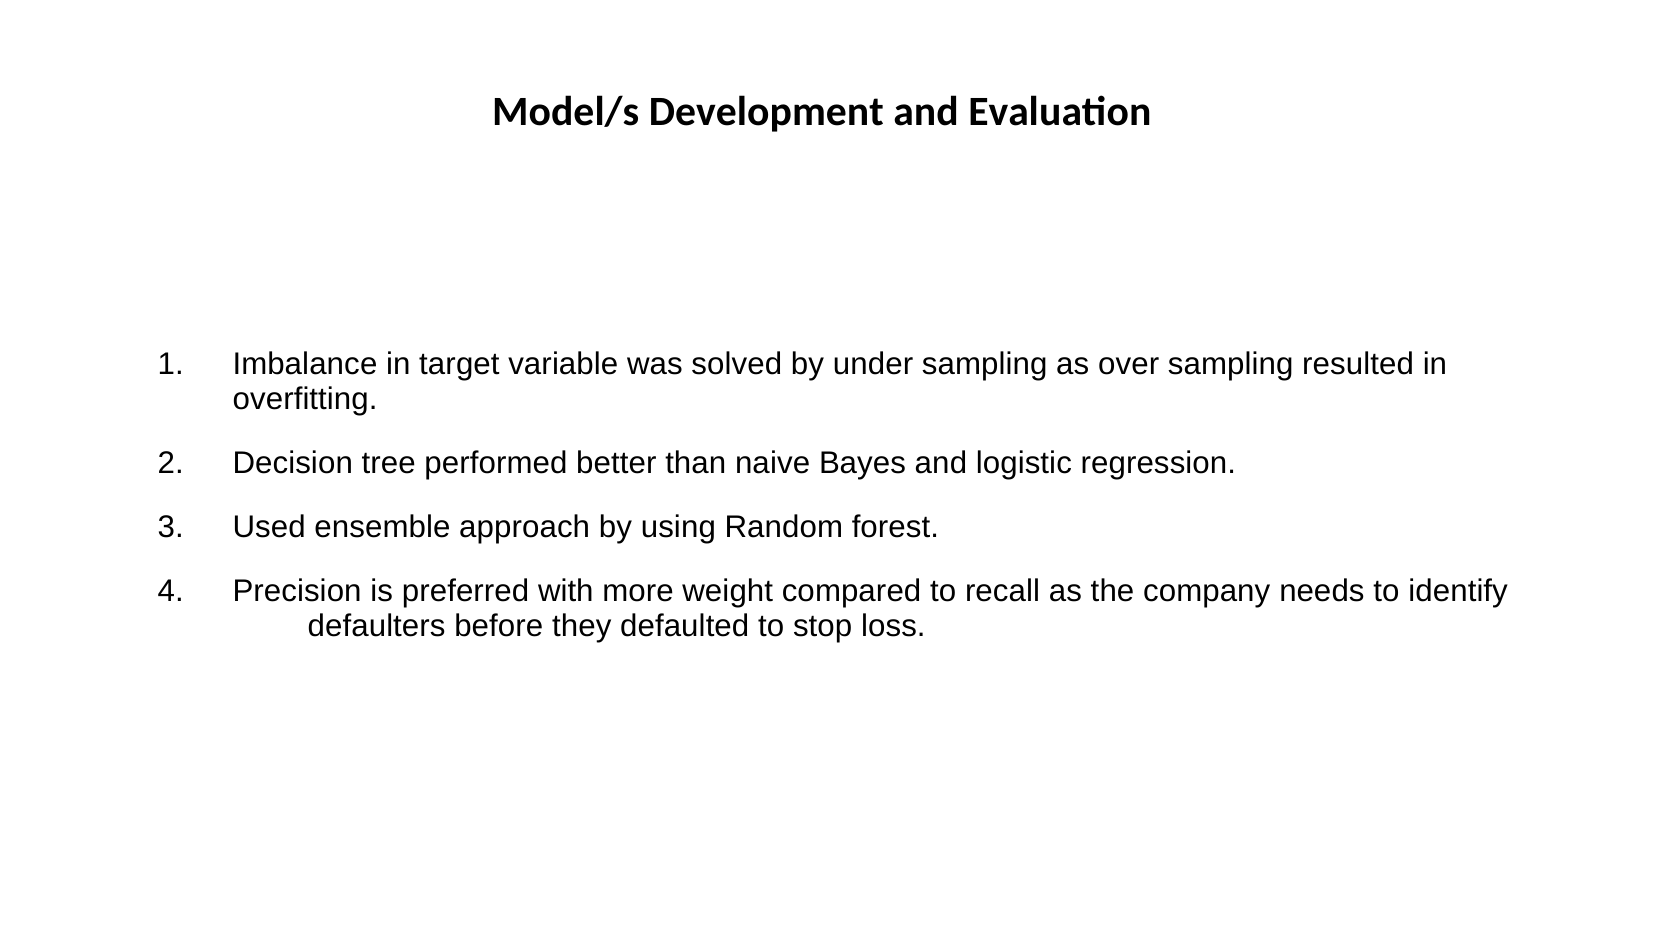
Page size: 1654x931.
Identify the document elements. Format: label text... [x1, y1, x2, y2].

title Model/s Development and Evaluation [82, 37, 1571, 193]
list 1. Imbalance in target variable was solved by under sampling as over sampling resulted in overfitting. 2. Decision tree performed better than naive Bayes and logistic regression. 3. Used ensemble approach by using Random forest. 4. Precision is preferred with more weight compared to recall as the company needs to identify defaulters before they defaulted to stop loss. [82, 217, 1571, 758]
